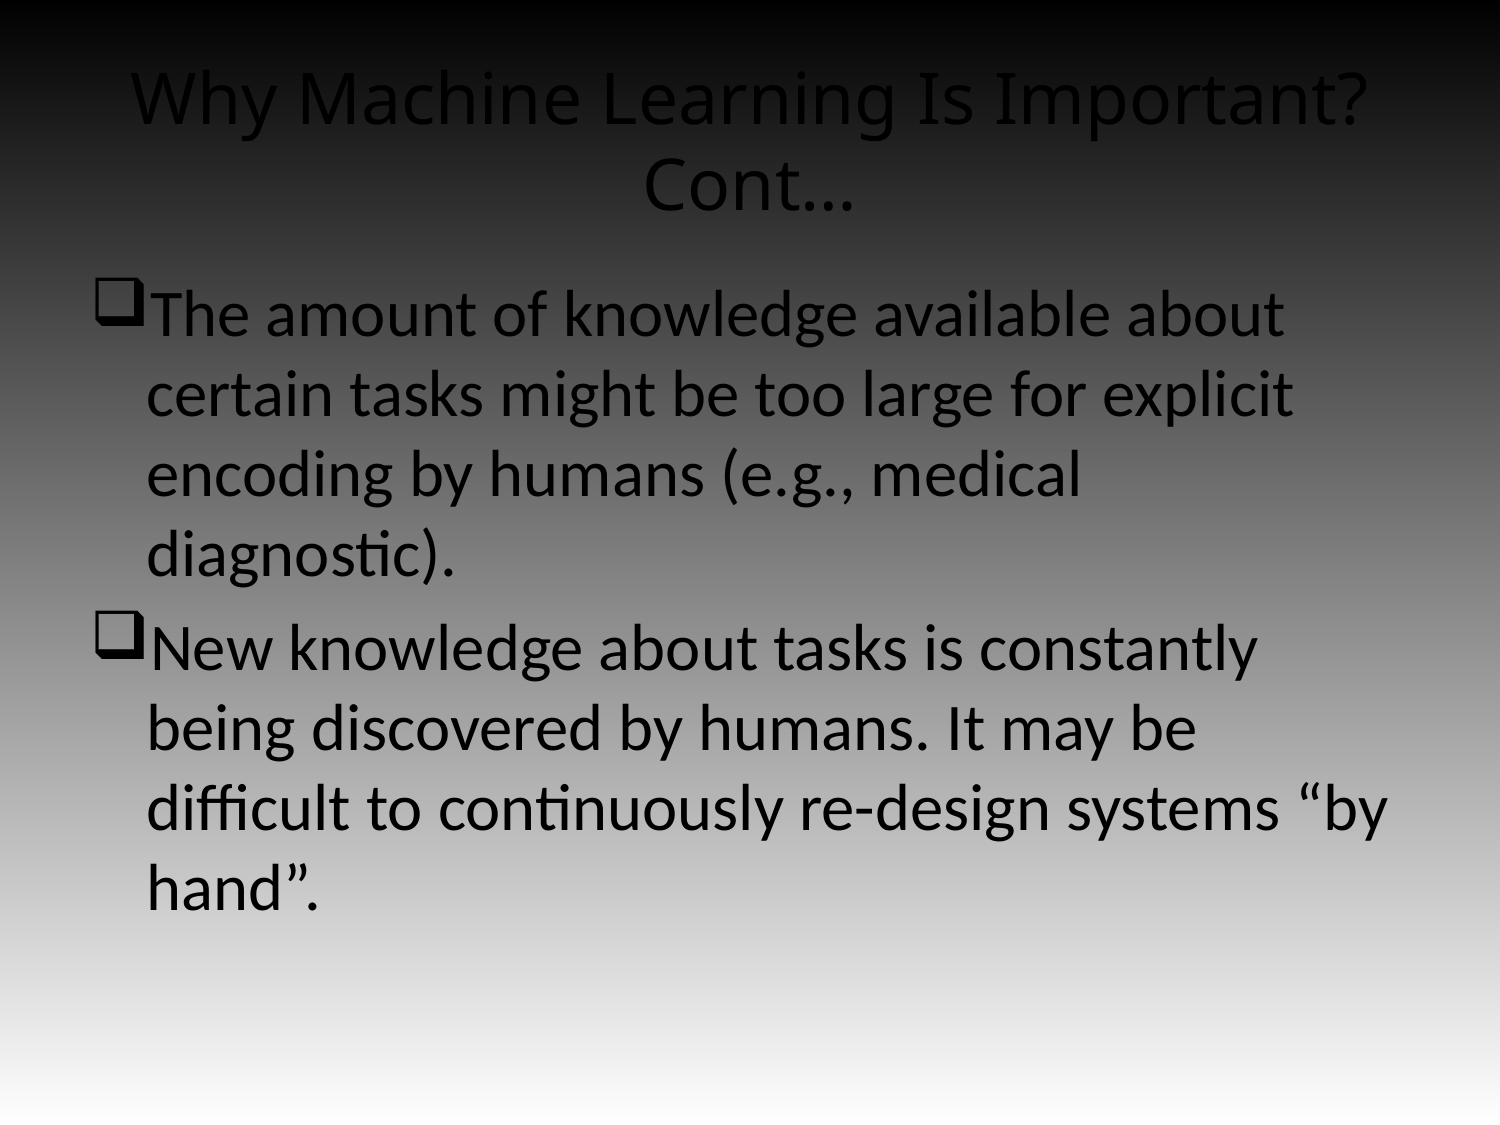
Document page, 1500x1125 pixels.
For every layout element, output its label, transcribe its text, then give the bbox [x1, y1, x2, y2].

list The amount of knowledge available about certain tasks might be too large for explicit encoding by humans (e.g., medical diagnostic). New knowledge about tasks is constantly being discovered by humans. It may be difficult to continuously re-design systems “by hand”. [75, 262, 1425, 1005]
title Why Machine Learning Is Important? Cont… [75, 45, 1425, 233]
